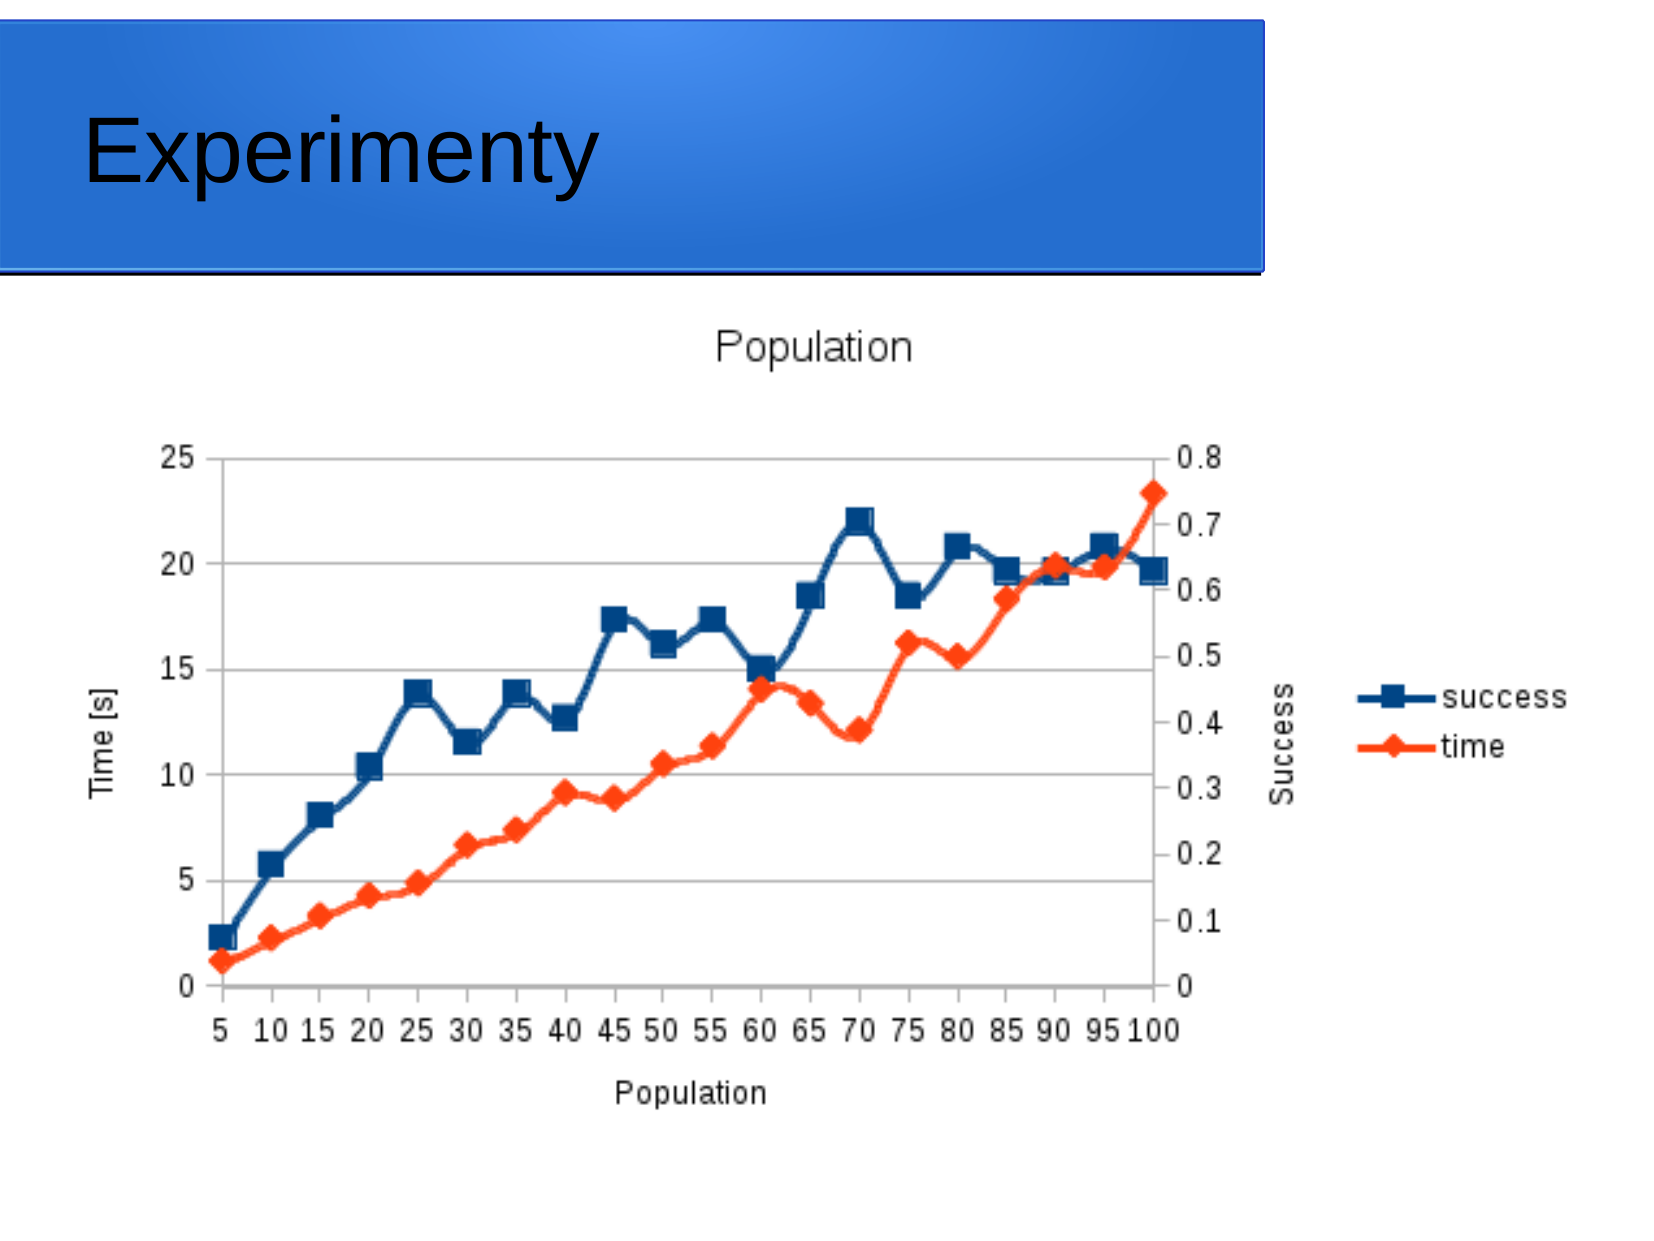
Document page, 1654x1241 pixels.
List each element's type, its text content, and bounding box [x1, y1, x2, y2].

title Experimenty [82, 47, 1235, 252]
picture [30, 284, 1603, 1171]
